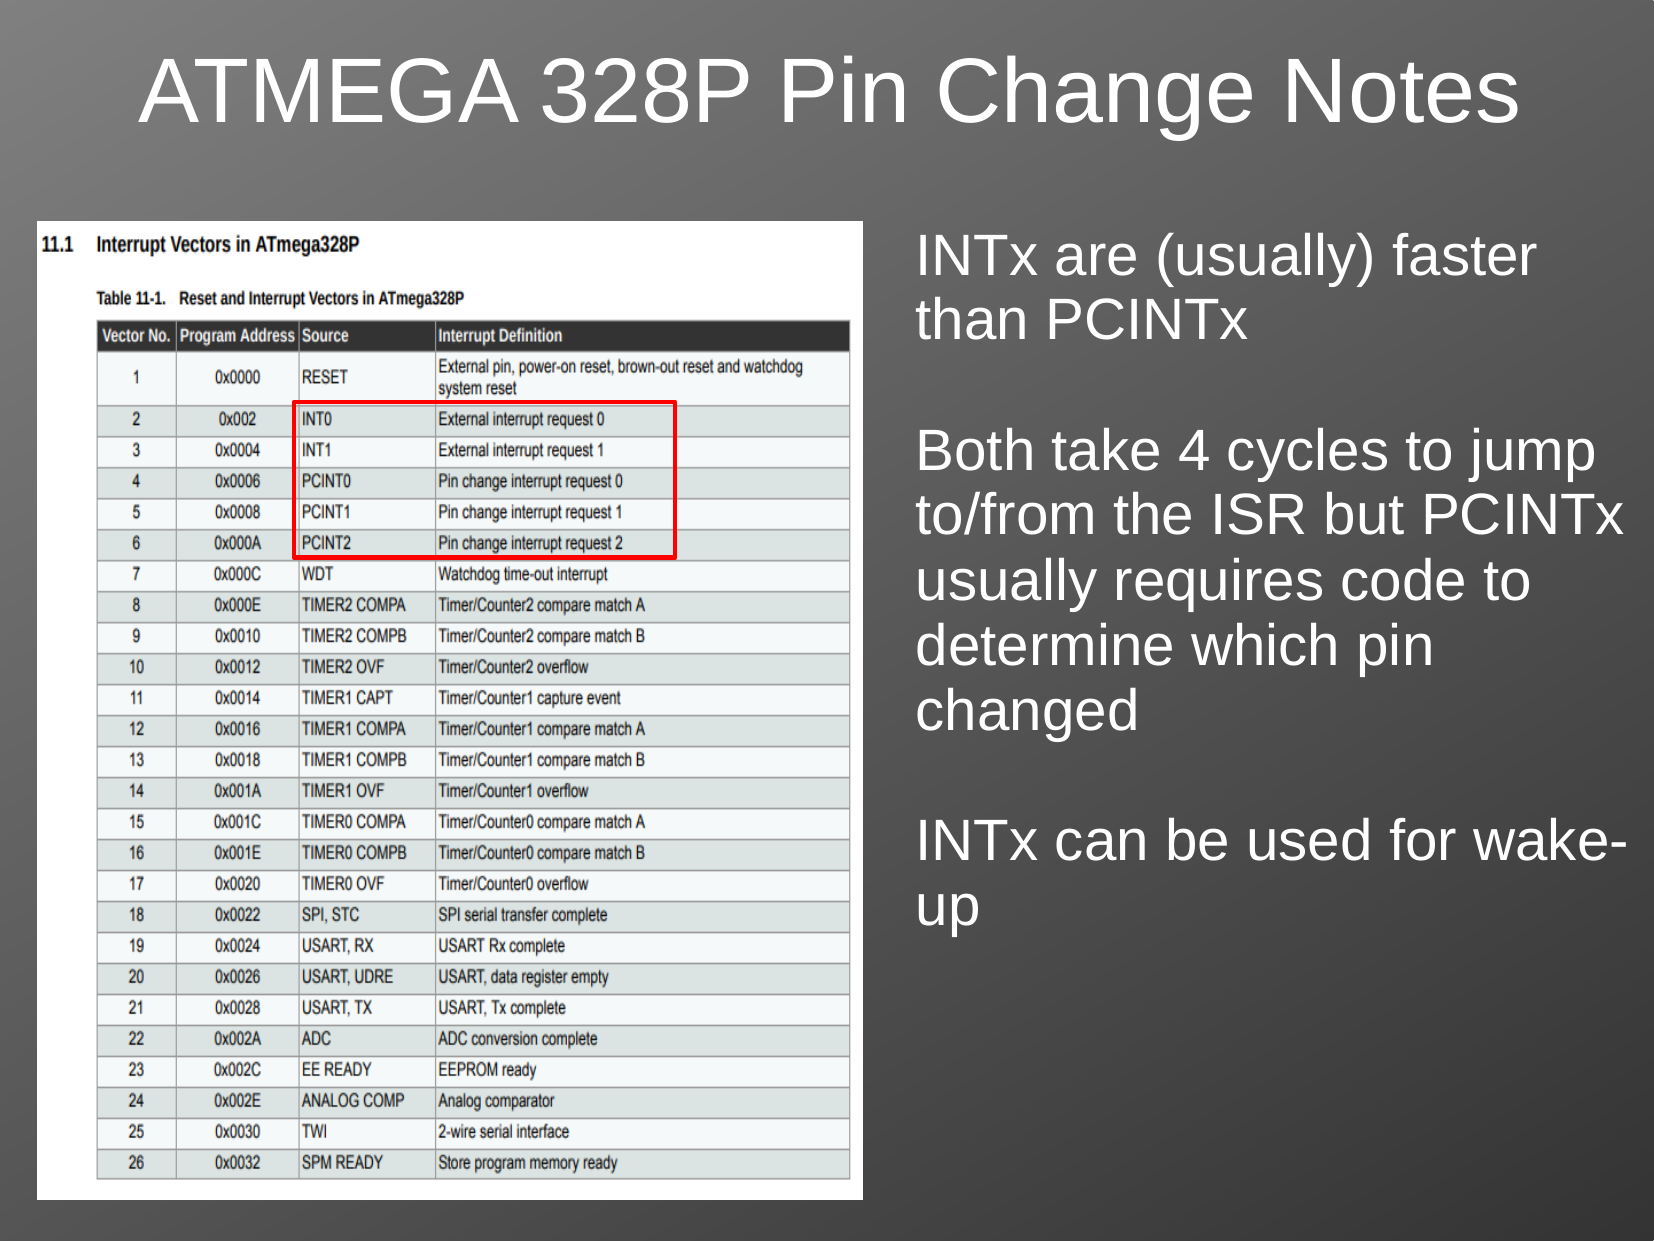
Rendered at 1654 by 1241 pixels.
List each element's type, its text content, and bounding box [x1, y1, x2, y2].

picture [37, 221, 863, 1201]
title ATMEGA 328P Pin Change Notes [86, 23, 1576, 158]
title INTx are (usually) faster than PCINTx Both take 4 cycles to jump to/from the ISR but PCINTx usually requires code to determine which pin changed INTx can be used for wake-up [880, 222, 1631, 938]
